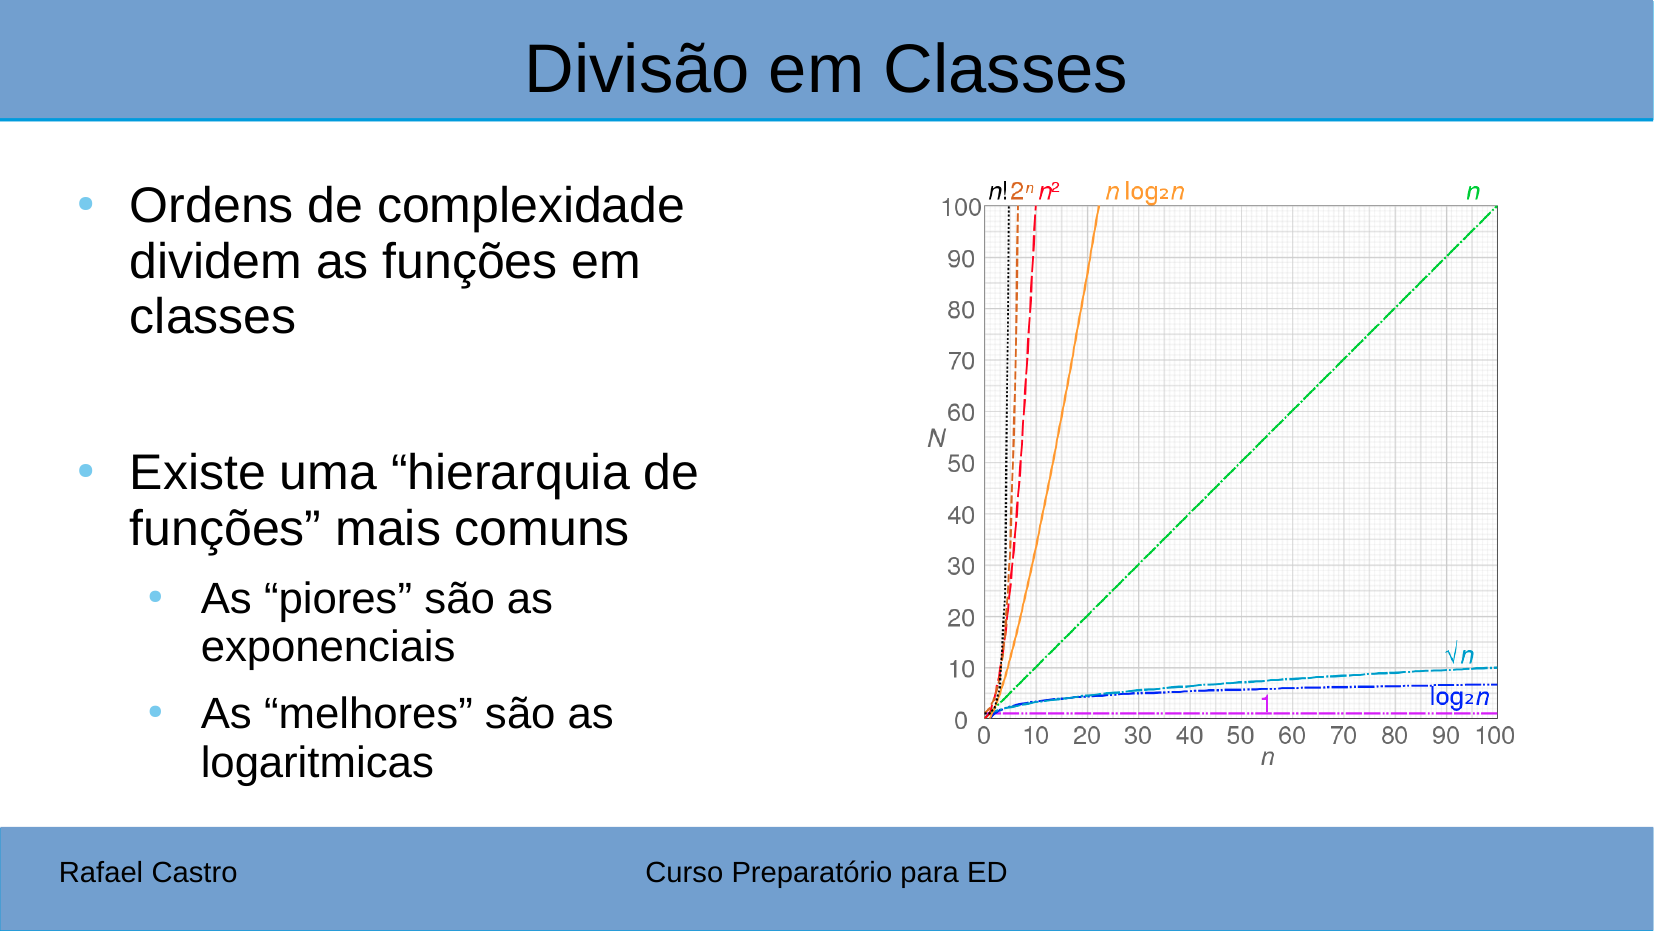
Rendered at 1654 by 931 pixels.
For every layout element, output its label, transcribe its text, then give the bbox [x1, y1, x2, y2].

picture [925, 177, 1516, 768]
title Divisão em Classes [59, 29, 1595, 108]
list Ordens de complexidade dividem as funções em classes Existe uma “hierarquia de funções” mais comuns As “piores” são as exponenciais As “melhores” são as logaritmicas [59, 177, 809, 768]
